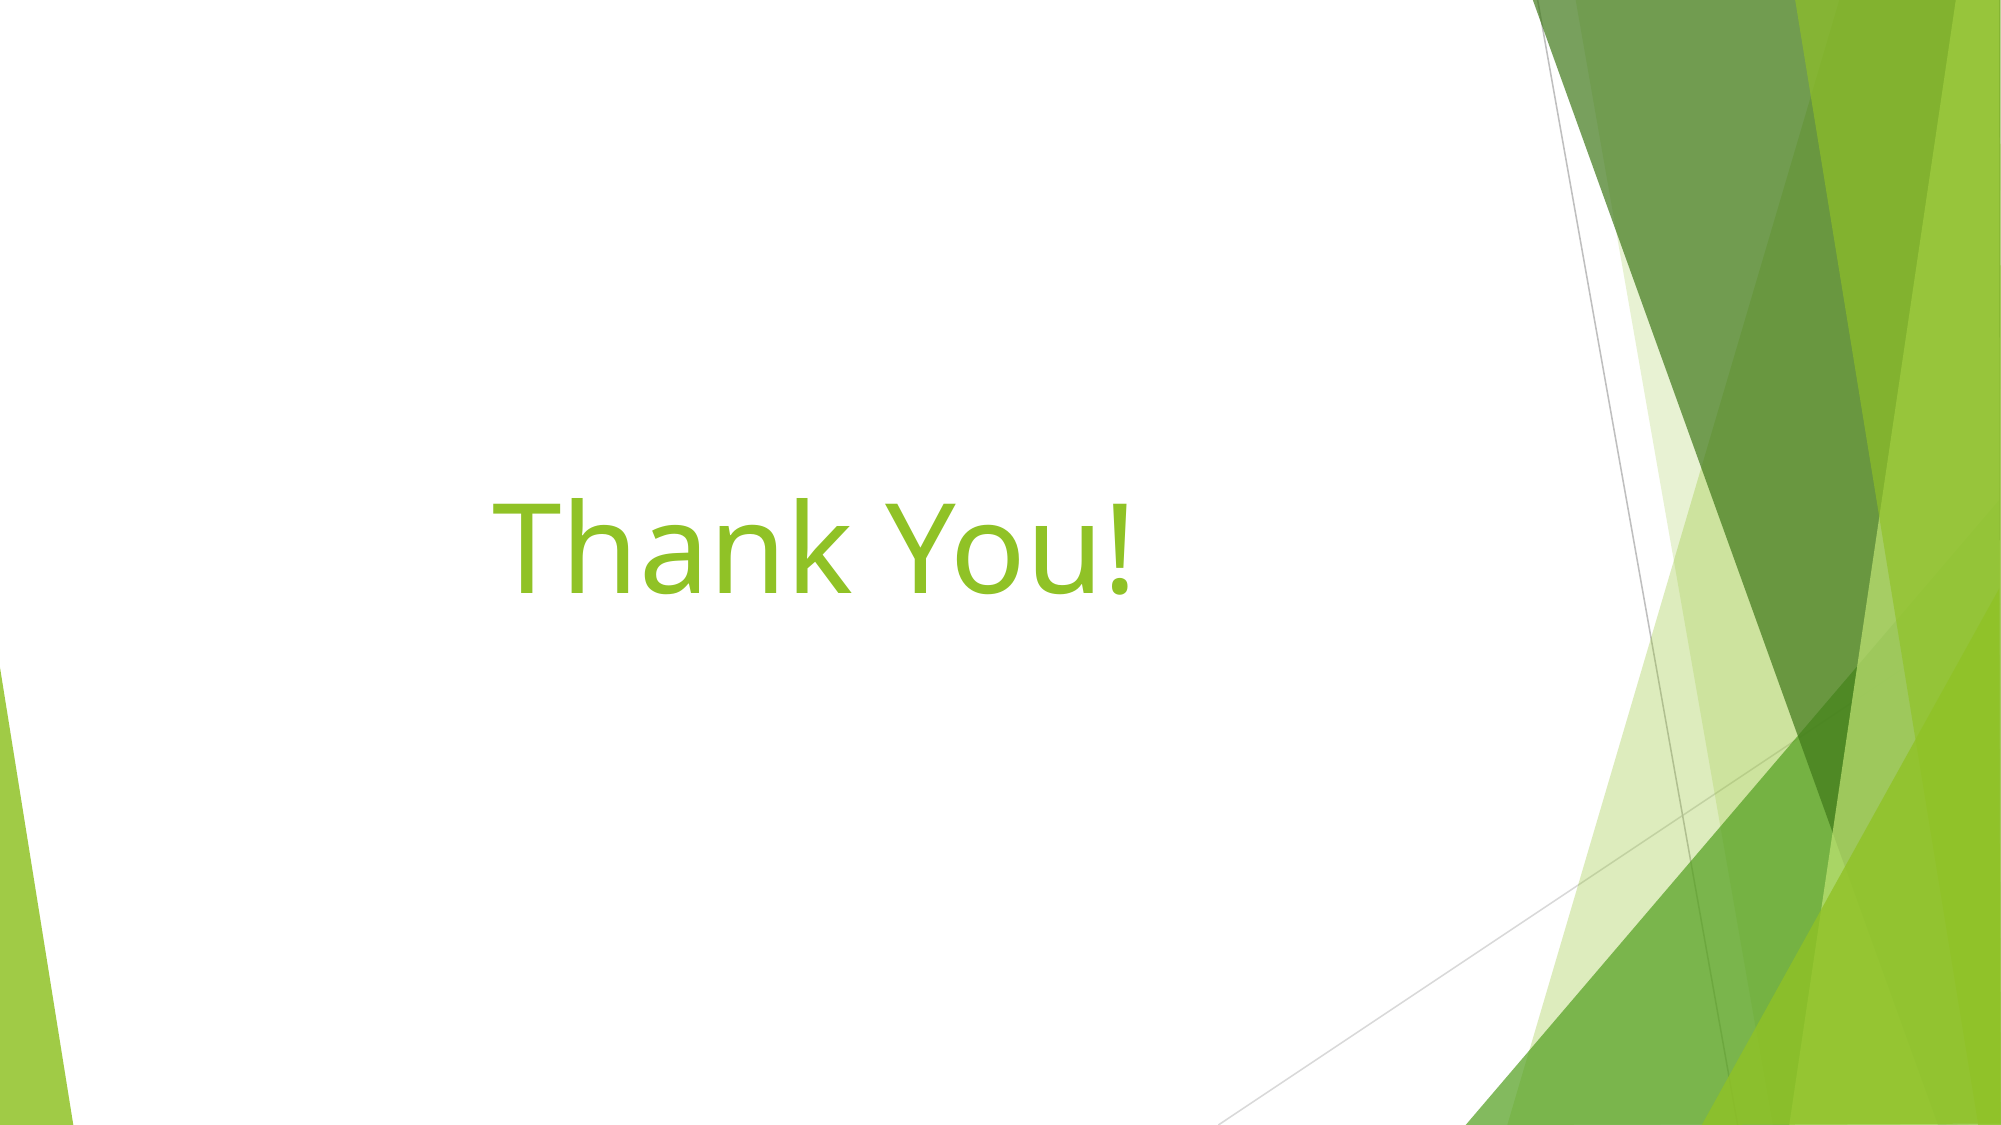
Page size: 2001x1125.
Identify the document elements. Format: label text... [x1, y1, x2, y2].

subtitle Thank You! [23, 99, 1607, 991]
